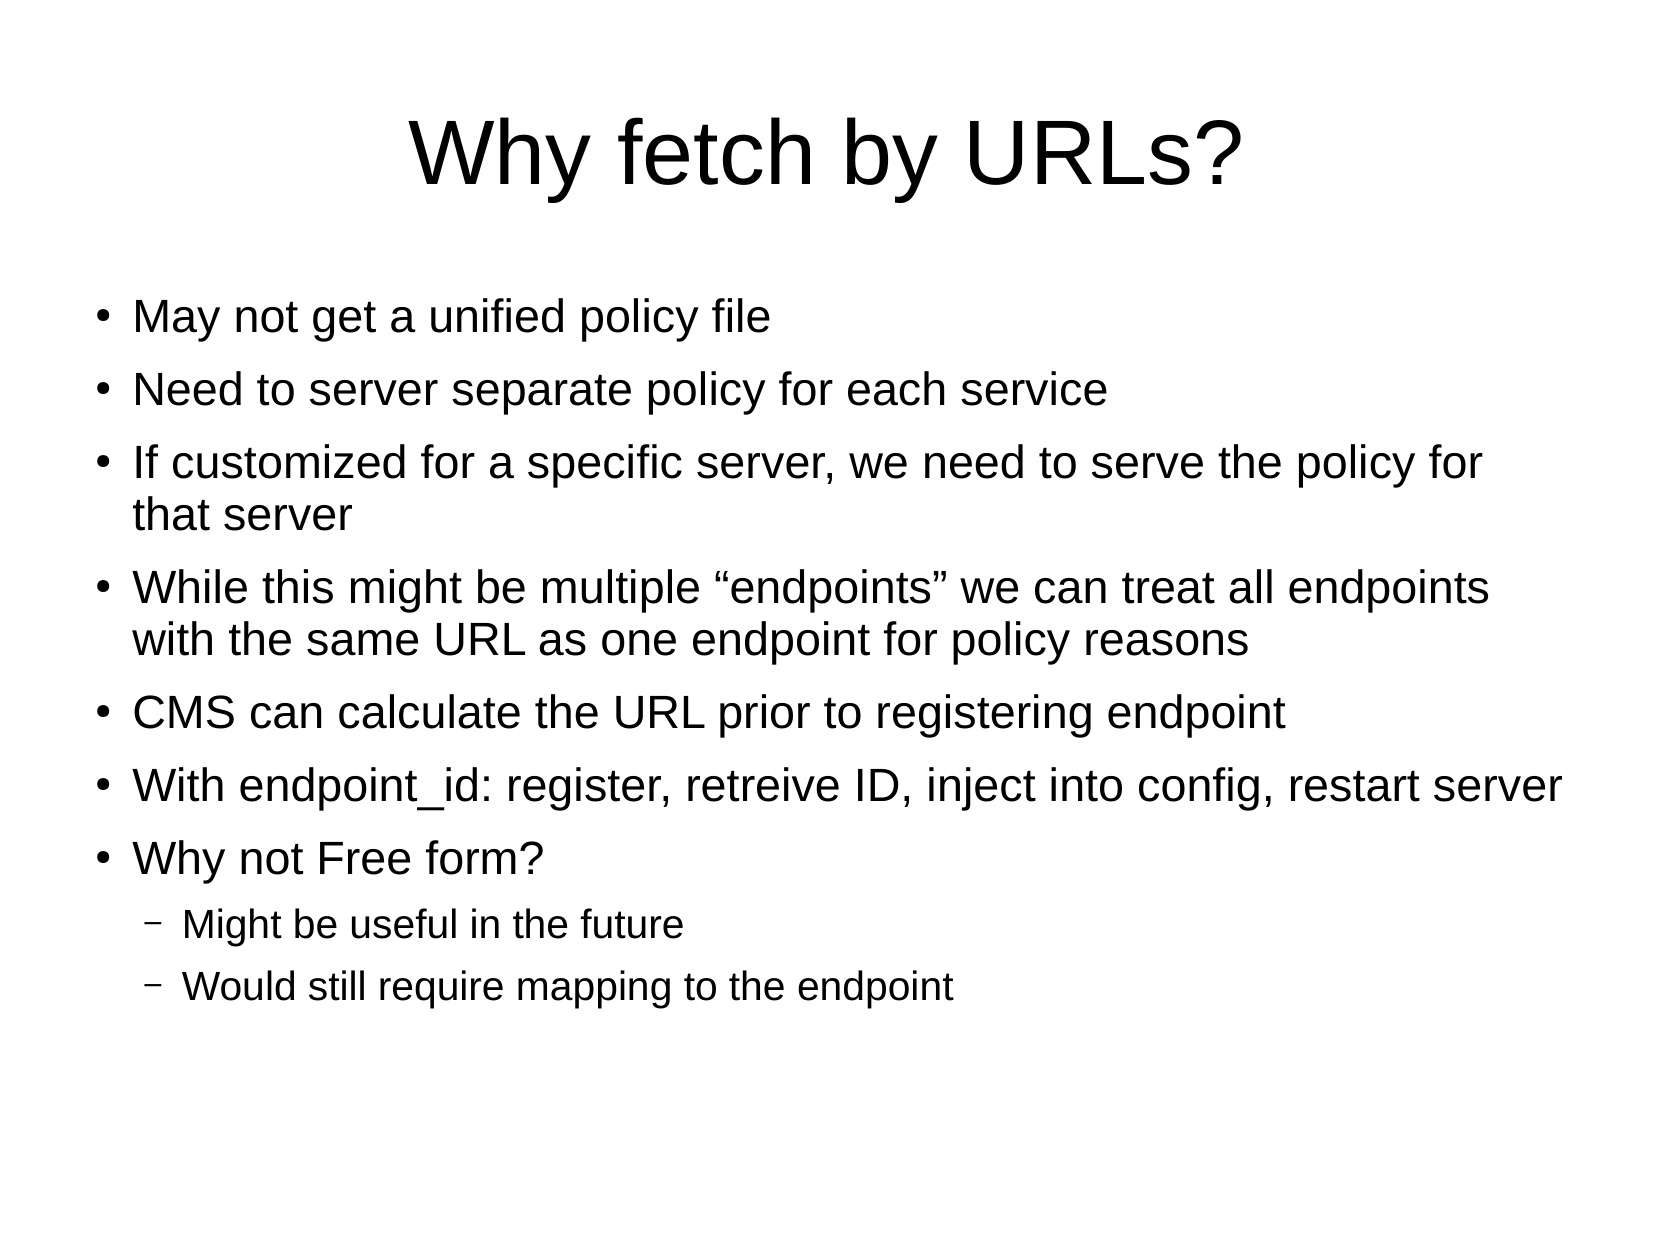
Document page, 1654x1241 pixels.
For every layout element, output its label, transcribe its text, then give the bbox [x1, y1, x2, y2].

list May not get a unified policy file Need to server separate policy for each service If customized for a specific server, we need to serve the policy for that server While this might be multiple “endpoints” we can treat all endpoints with the same URL as one endpoint for policy reasons CMS can calculate the URL prior to registering endpoint With endpoint_id: register, retreive ID, inject into config, restart server Why not Free form? Might be useful in the future Would still require mapping to the endpoint [82, 290, 1571, 1010]
title Why fetch by URLs? [82, 49, 1571, 257]
